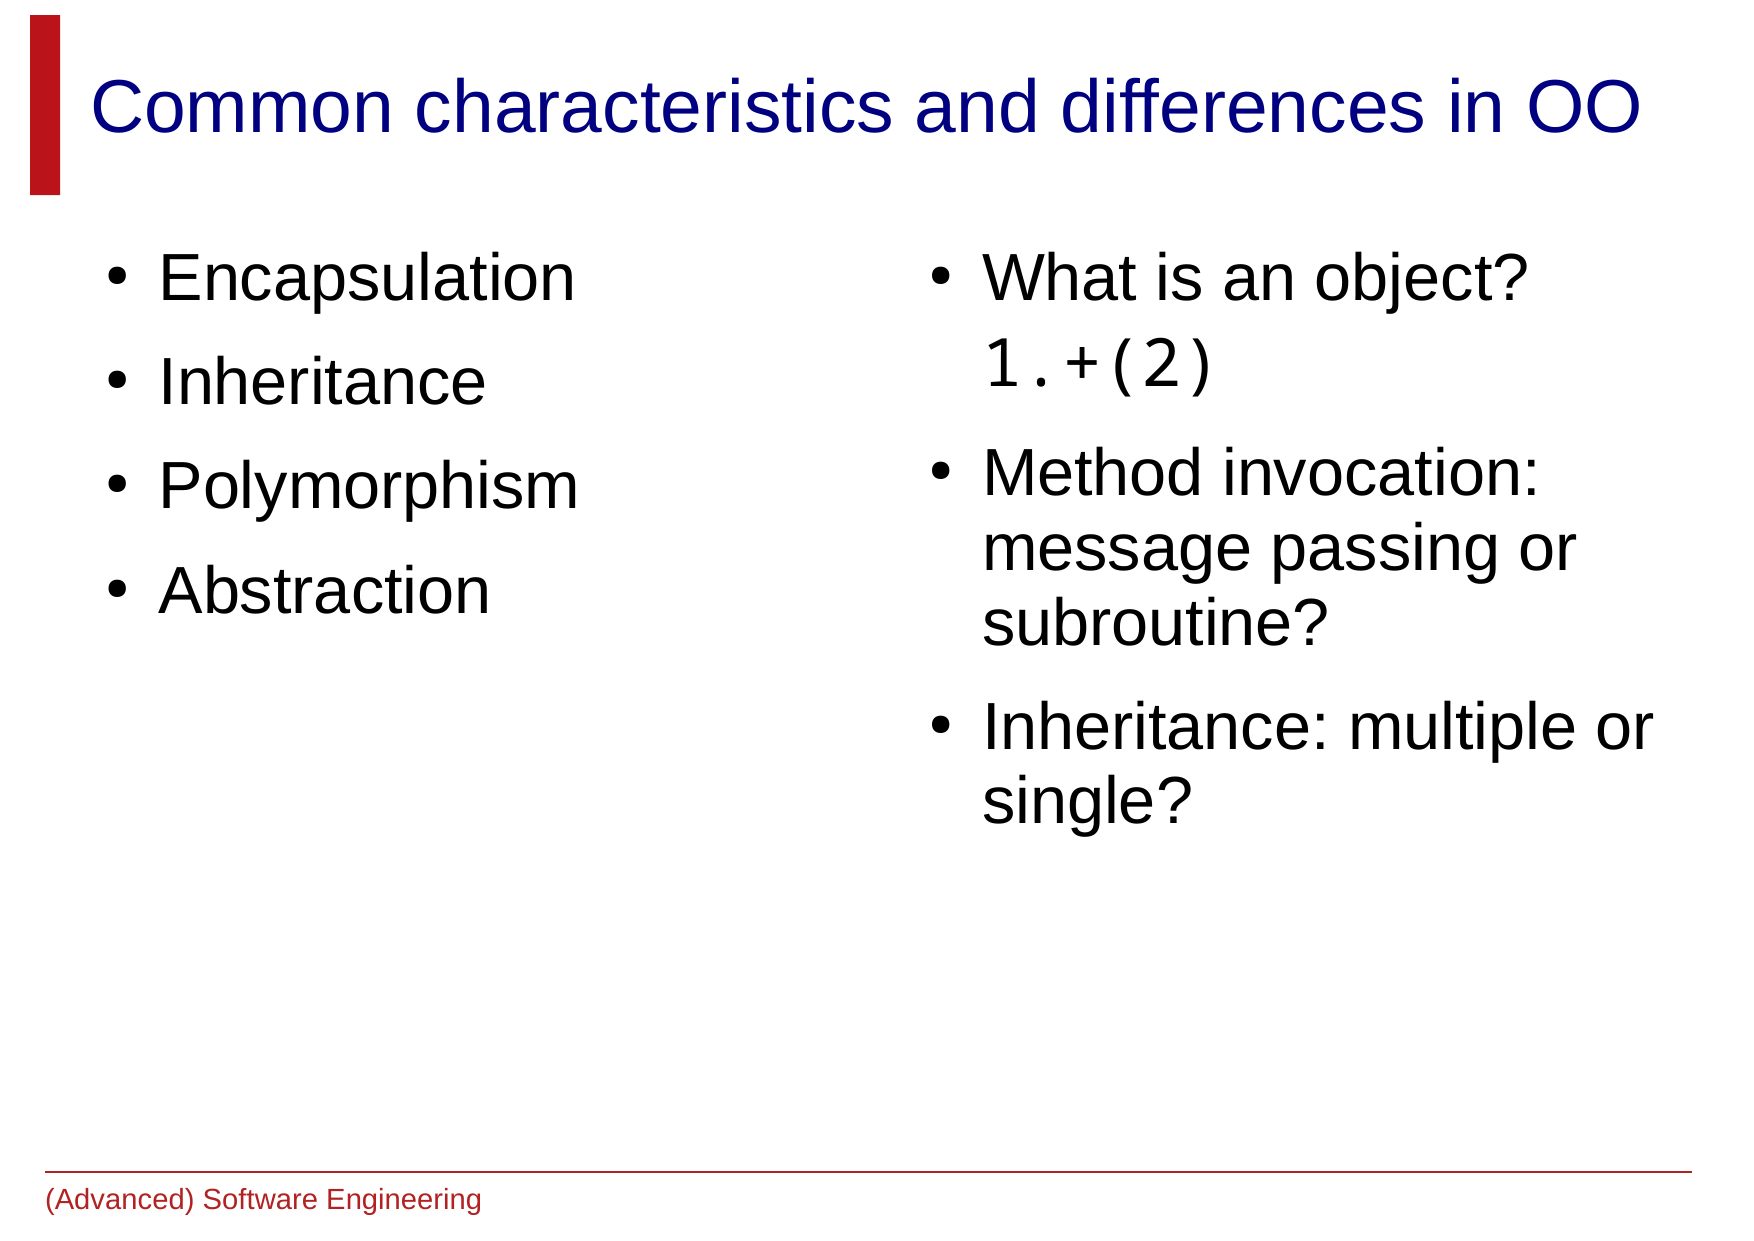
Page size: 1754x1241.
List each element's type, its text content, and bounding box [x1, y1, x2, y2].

title Common characteristics and differences in OO [90, 17, 1696, 196]
list What is an object? 1.+(2) Method invocation: message passing or subroutine? Inheritance: multiple or single? [911, 240, 1696, 1130]
list Encapsulation Inheritance Polymorphism Abstraction [87, 240, 873, 1130]
